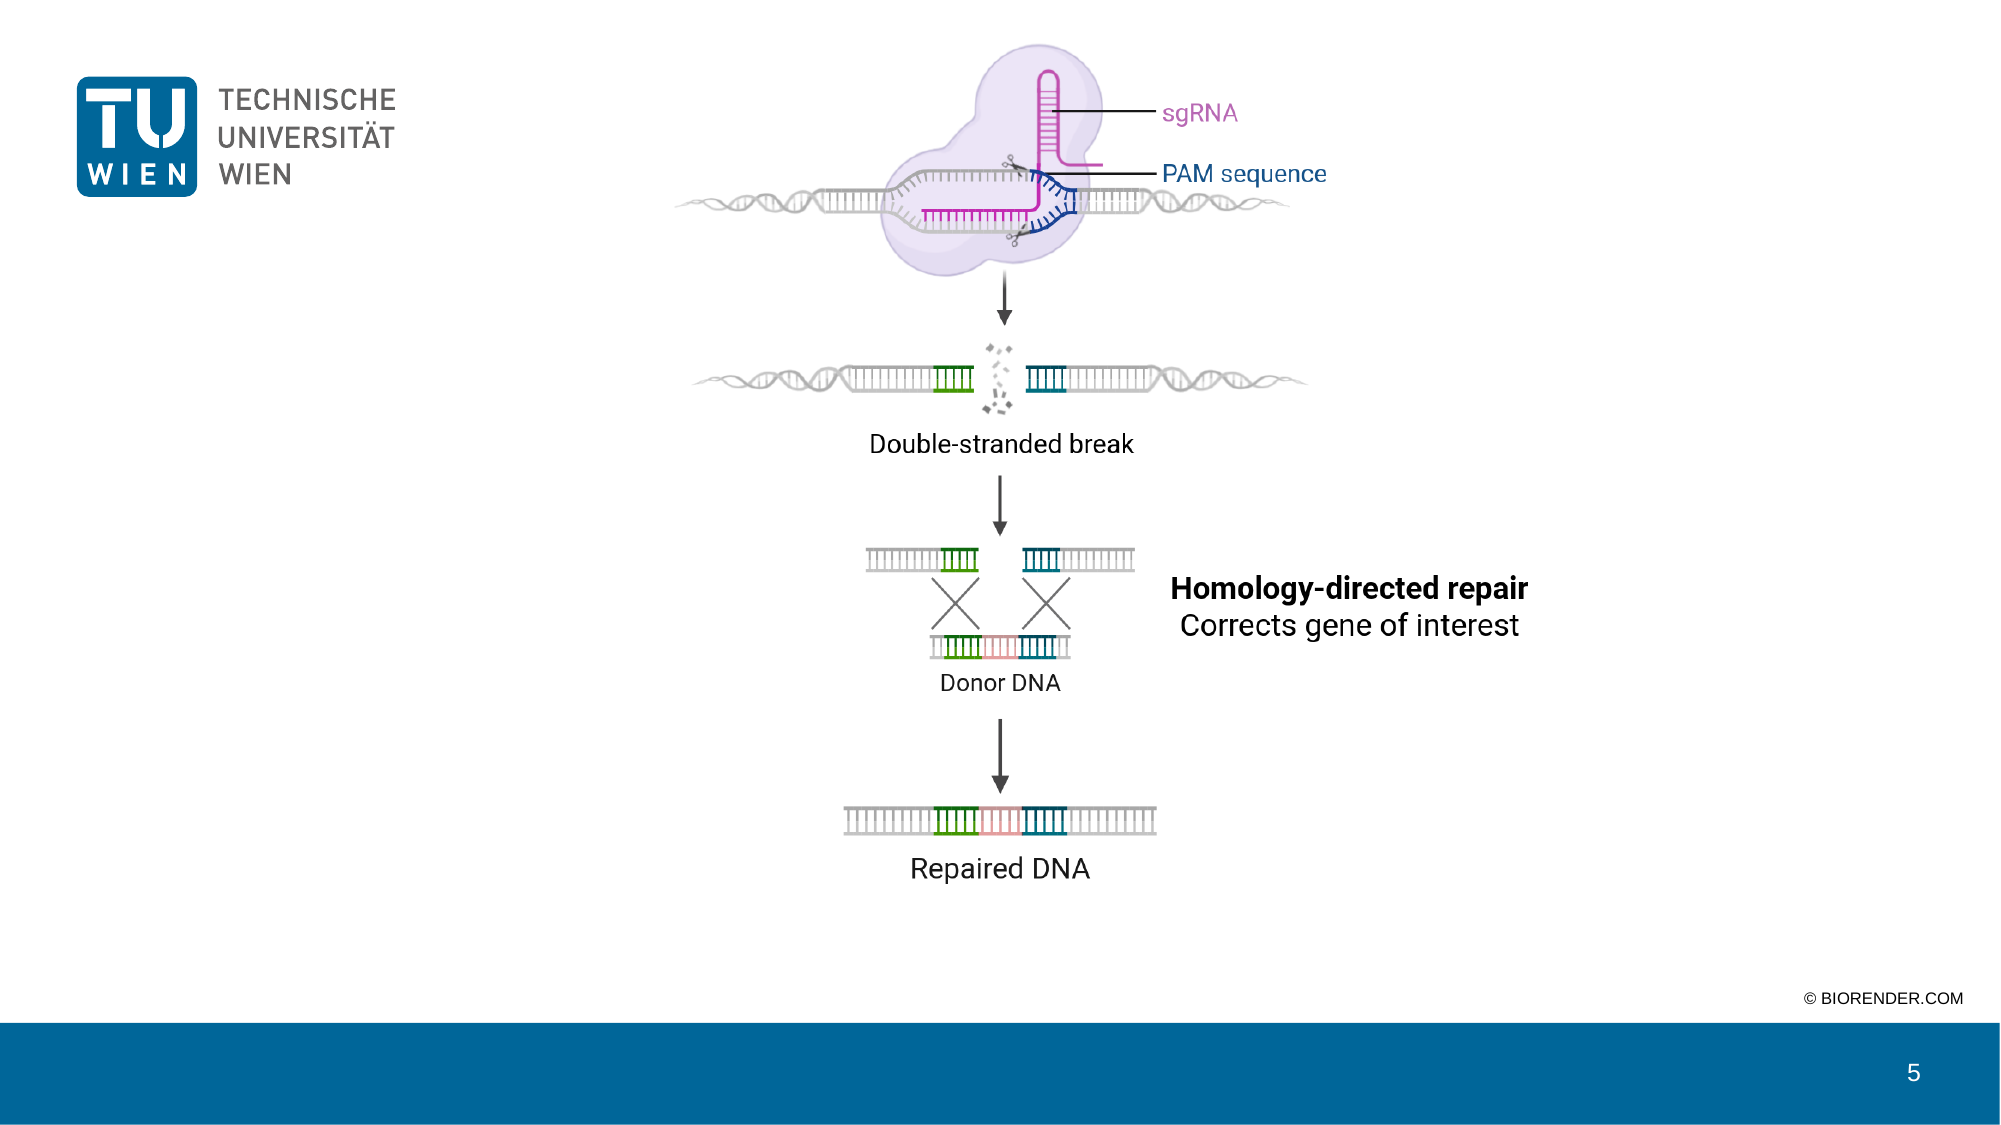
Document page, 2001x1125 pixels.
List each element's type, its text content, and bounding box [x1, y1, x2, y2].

picture [865, 475, 1135, 691]
picture [1172, 575, 1528, 642]
picture [843, 718, 1157, 884]
picture [691, 342, 1309, 453]
text_box © Biorender.com [1804, 1003, 1991, 1009]
picture [674, 43, 1326, 326]
